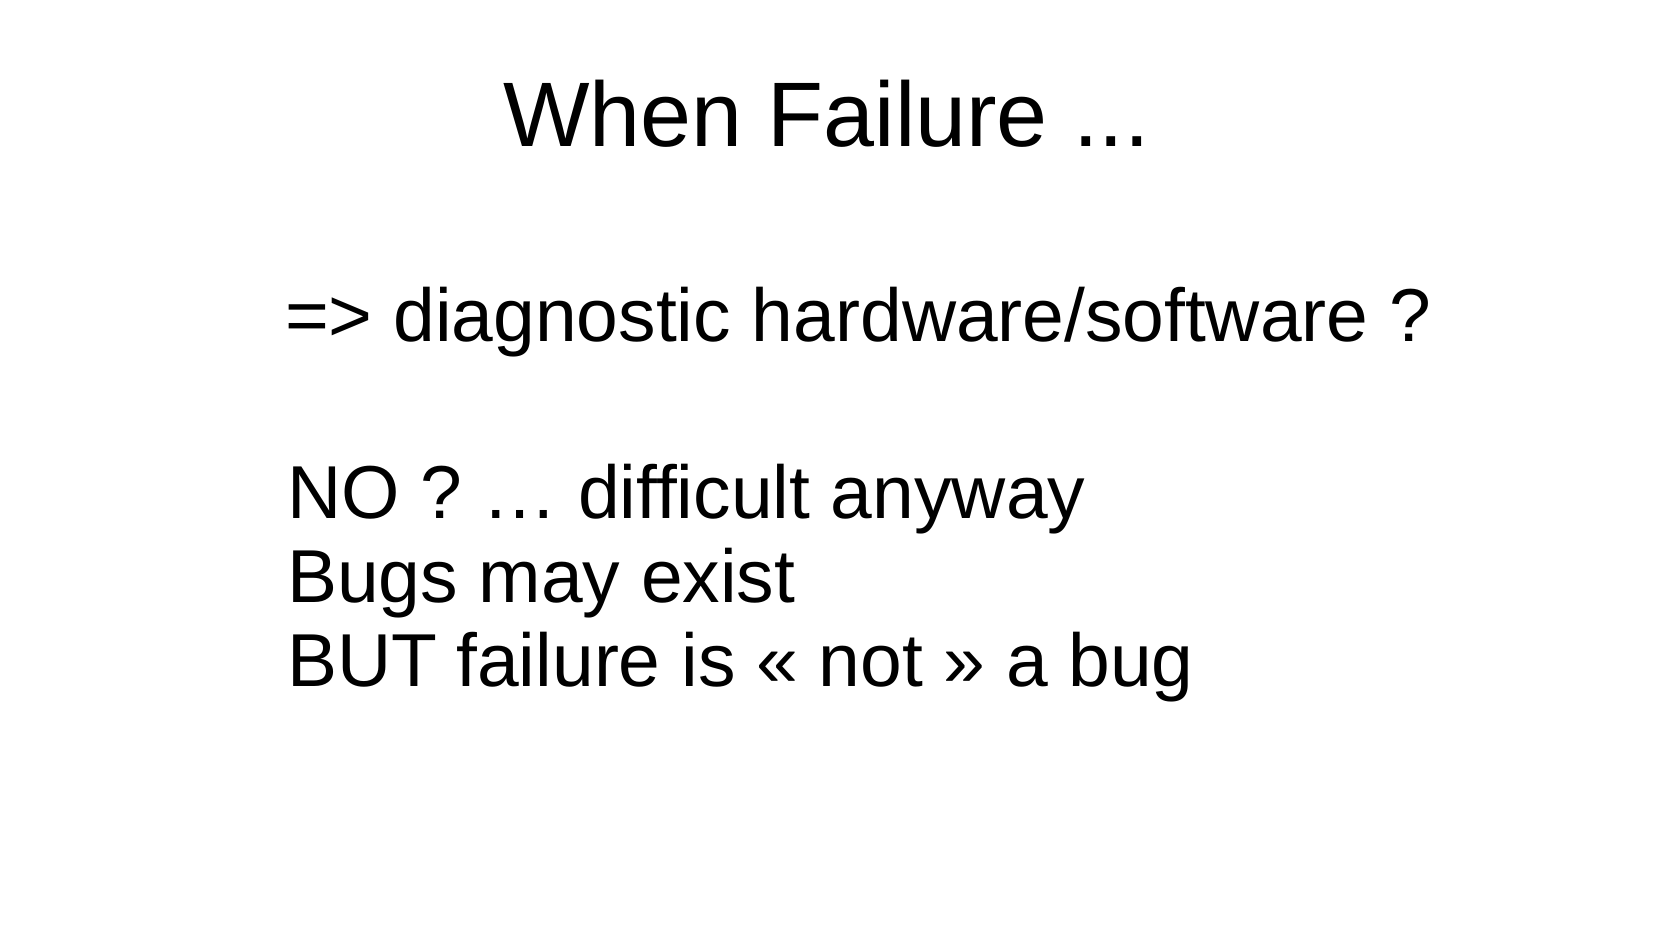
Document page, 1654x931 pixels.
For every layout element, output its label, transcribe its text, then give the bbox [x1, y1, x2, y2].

text_box => diagnostic hardware/software ? [270, 265, 1447, 365]
text_box NO ? … difficult anyway Bugs may exist BUT failure is « not » a bug [272, 442, 1270, 710]
title When Failure ... [82, 37, 1571, 193]
